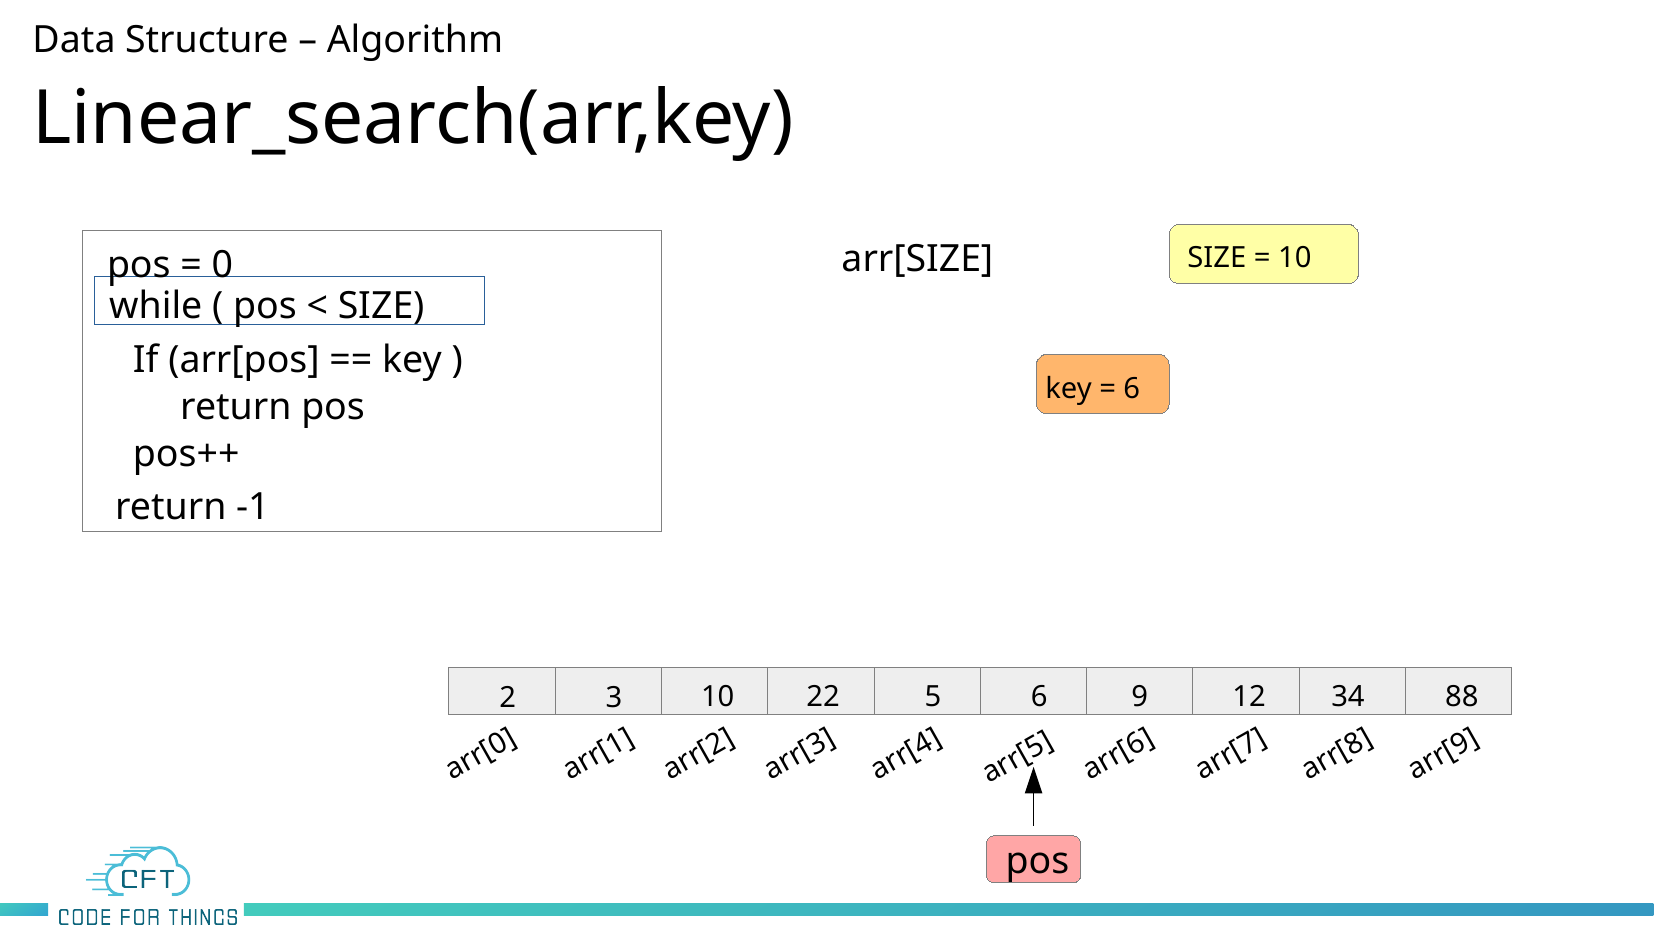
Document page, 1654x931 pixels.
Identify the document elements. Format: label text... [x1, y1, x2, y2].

text_box [1498, 667, 1512, 715]
text_box 3 [590, 669, 640, 719]
text_box 6 [1016, 667, 1065, 717]
title Data Structure – Algorithm Linear_search(arr,key) [32, 12, 1184, 166]
text_box pos++ [118, 419, 349, 479]
text_box [448, 667, 686, 715]
text_box 12 [1217, 667, 1285, 717]
text_box 22 [791, 667, 859, 717]
text_box [1039, 410, 1167, 414]
text_box arr[4] [848, 692, 987, 806]
text_box If (arr[pos] == key ) [118, 324, 544, 384]
text_box [958, 667, 1016, 715]
text_box [1169, 224, 1359, 284]
text_box arr[7] [1172, 696, 1312, 806]
text_box [986, 836, 990, 882]
text_box arr[9] [1382, 697, 1524, 806]
text_box while ( pos < SIZE) [94, 271, 485, 331]
text_box arr[5] [957, 694, 1099, 810]
text_box [1285, 667, 1316, 715]
text_box [331, 230, 662, 532]
text_box arr[3] [738, 705, 880, 806]
text_box 88 [1430, 667, 1498, 717]
text_box [859, 667, 909, 715]
text_box return -1 [100, 472, 331, 532]
text_box arr[8] [1279, 690, 1414, 806]
text_box 9 [1116, 667, 1165, 717]
text_box [1384, 667, 1430, 715]
text_box pos [990, 825, 1087, 885]
text_box [1165, 667, 1217, 715]
text_box [82, 289, 165, 532]
text_box SIZE = 10 [1172, 228, 1353, 278]
text_box pos = 0 [82, 230, 331, 289]
text_box return pos [165, 372, 414, 432]
text_box arr[0] [419, 692, 561, 806]
text_box [754, 667, 791, 715]
text_box 2 [484, 669, 533, 719]
text_box arr[6] [1063, 690, 1199, 806]
text_box key = 6 [1030, 360, 1176, 410]
text_box 10 [686, 667, 754, 717]
text_box arr[1] [537, 690, 674, 806]
text_box arr[2] [637, 697, 774, 806]
picture [59, 846, 237, 925]
text_box 34 [1316, 667, 1384, 717]
text_box [1037, 354, 1169, 360]
text_box arr[SIZE] [826, 224, 1040, 291]
text_box 5 [909, 667, 958, 717]
text_box [1065, 667, 1116, 715]
